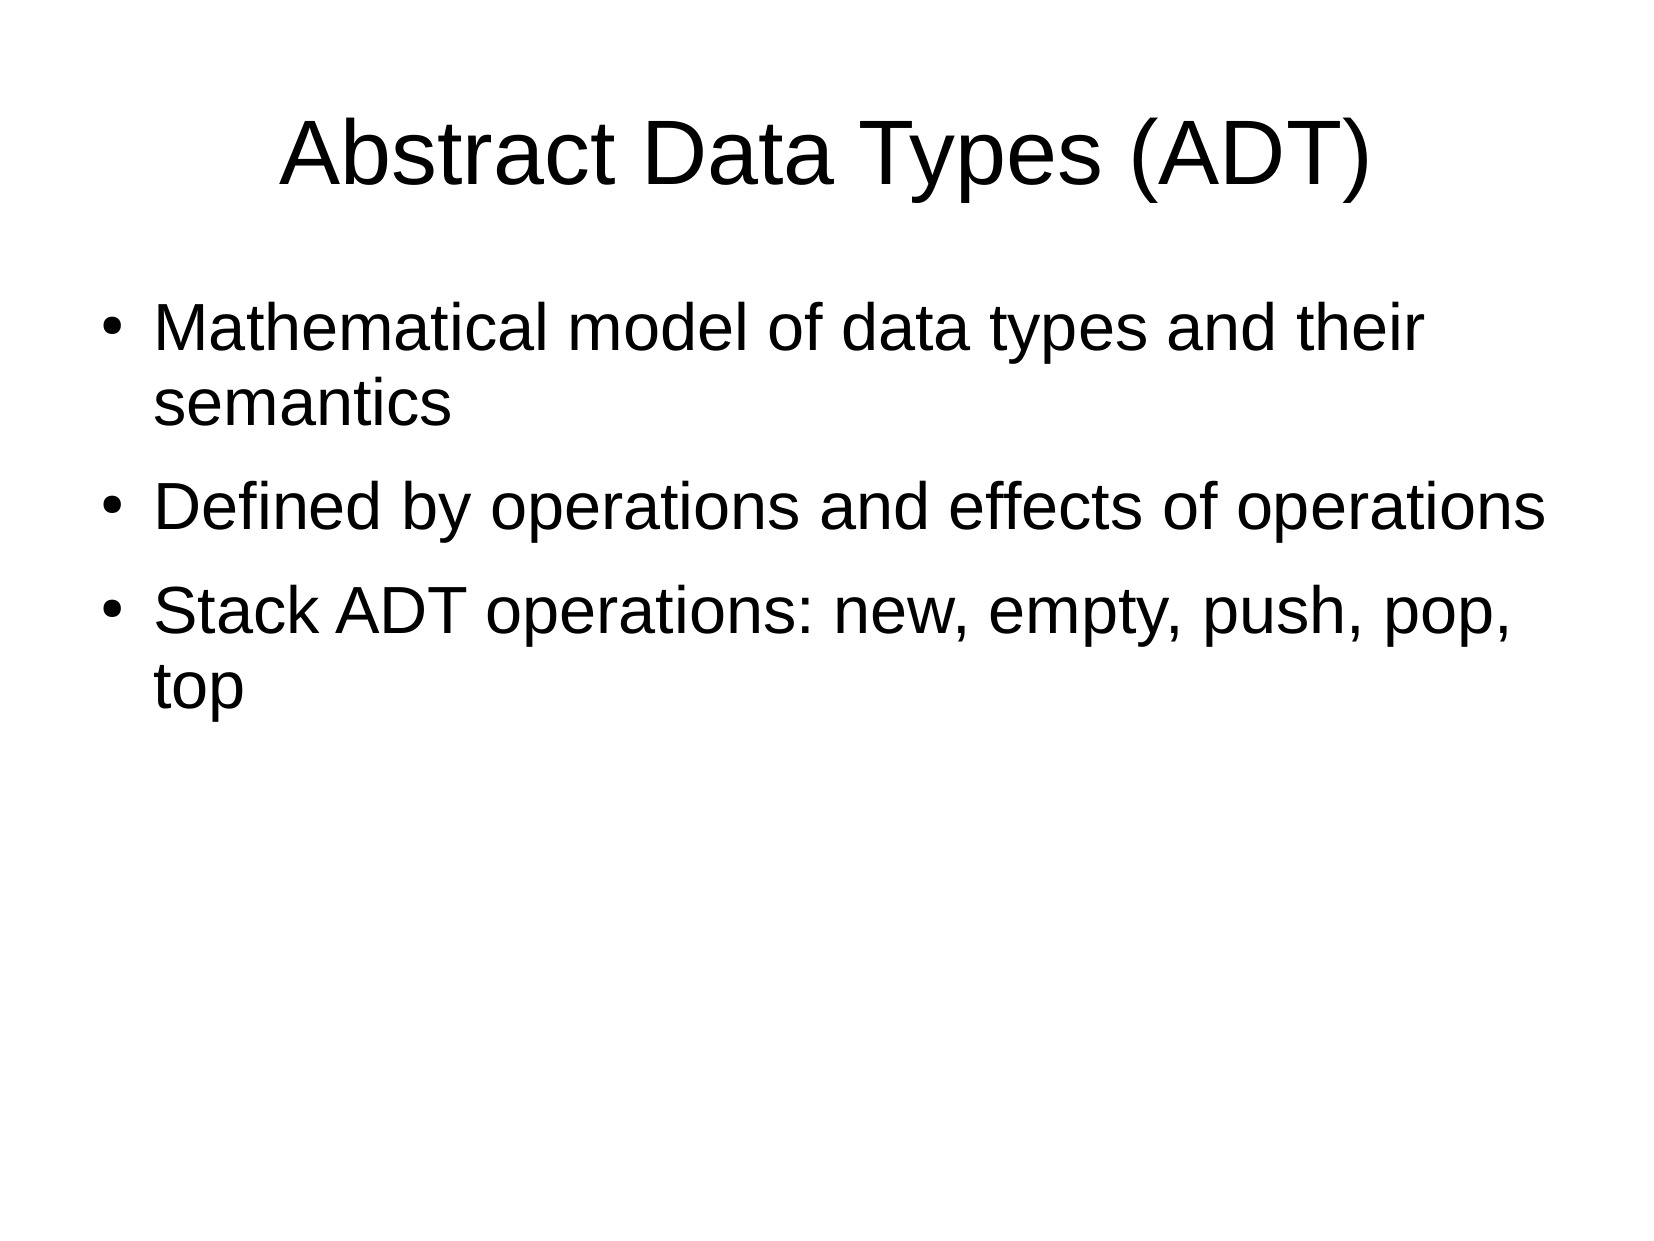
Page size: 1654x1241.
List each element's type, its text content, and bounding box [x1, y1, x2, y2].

title Abstract Data Types (ADT) [82, 56, 1571, 250]
list Mathematical model of data types and their semantics Defined by operations and effects of operations Stack ADT operations: new, empty, push, pop, top [82, 290, 1571, 1094]
